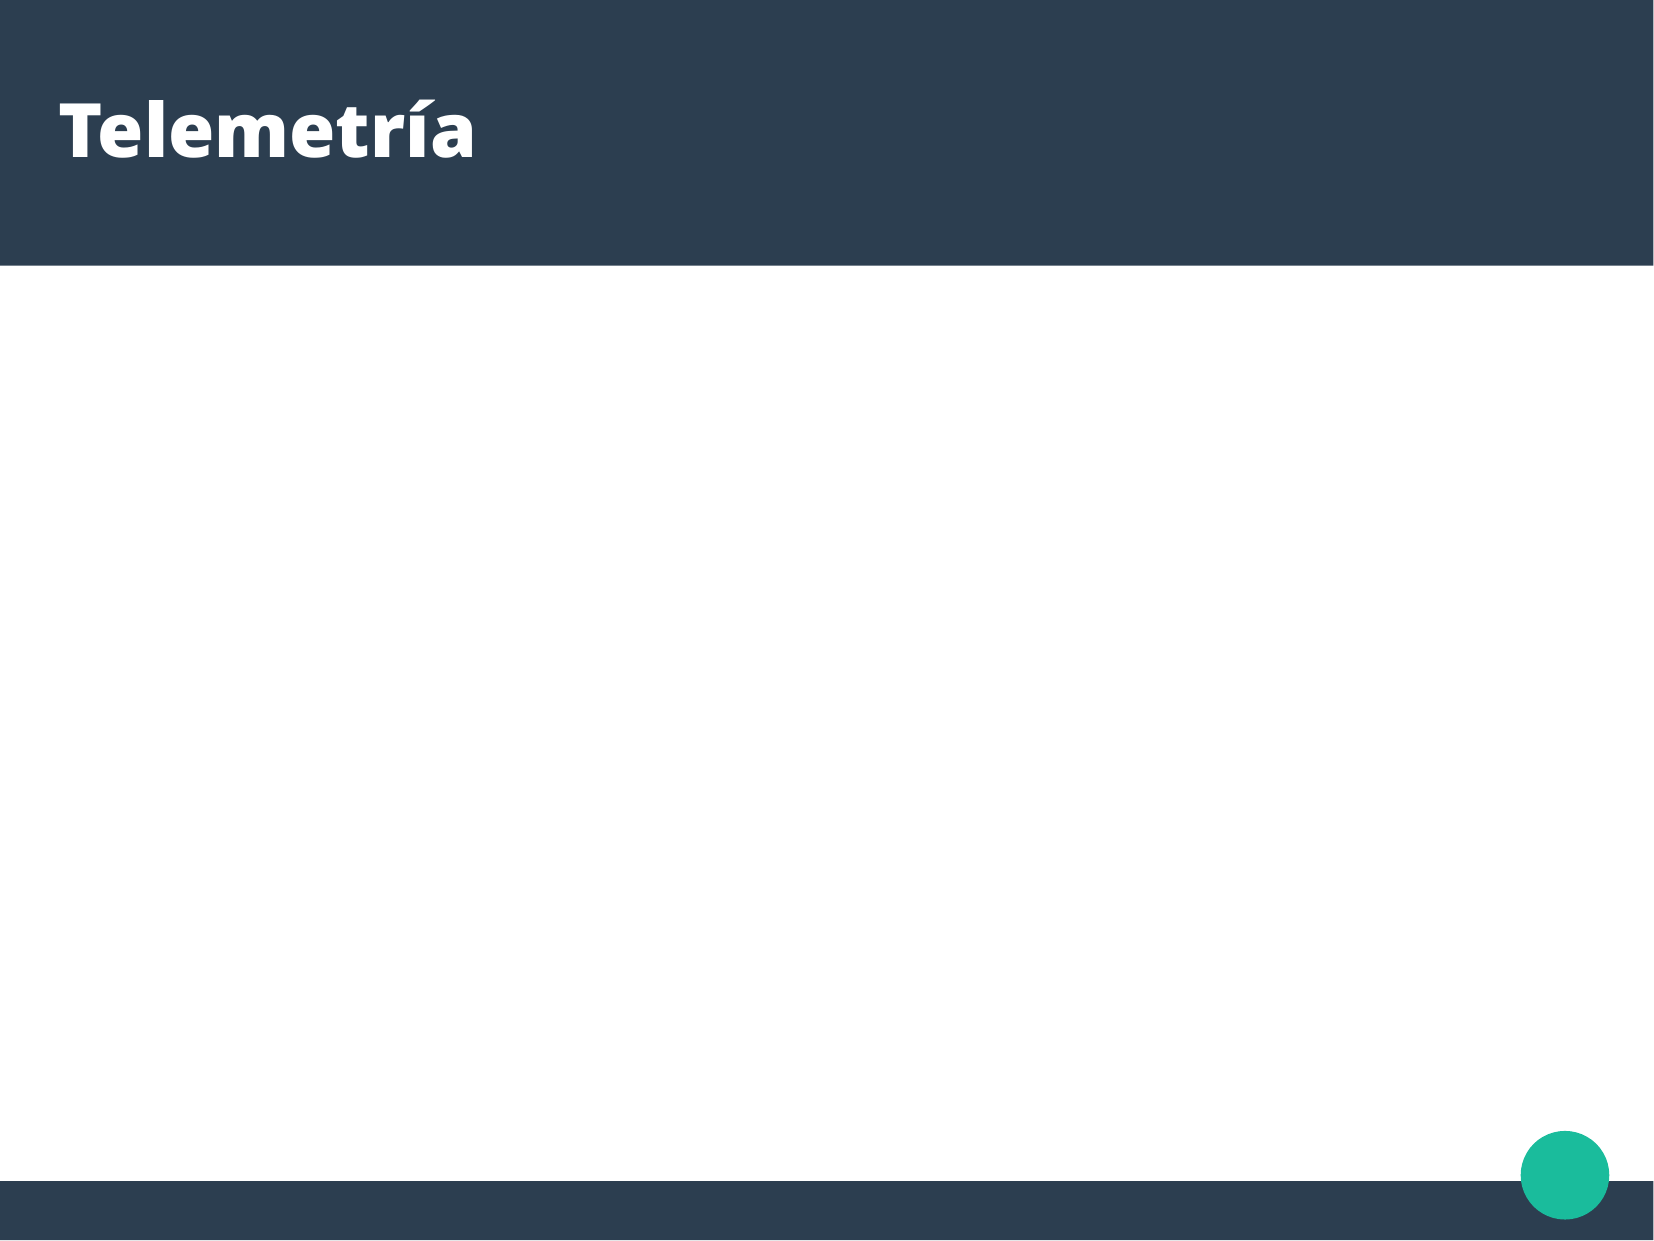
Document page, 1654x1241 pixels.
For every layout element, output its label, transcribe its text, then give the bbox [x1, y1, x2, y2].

title Telemetría [59, 49, 1595, 207]
